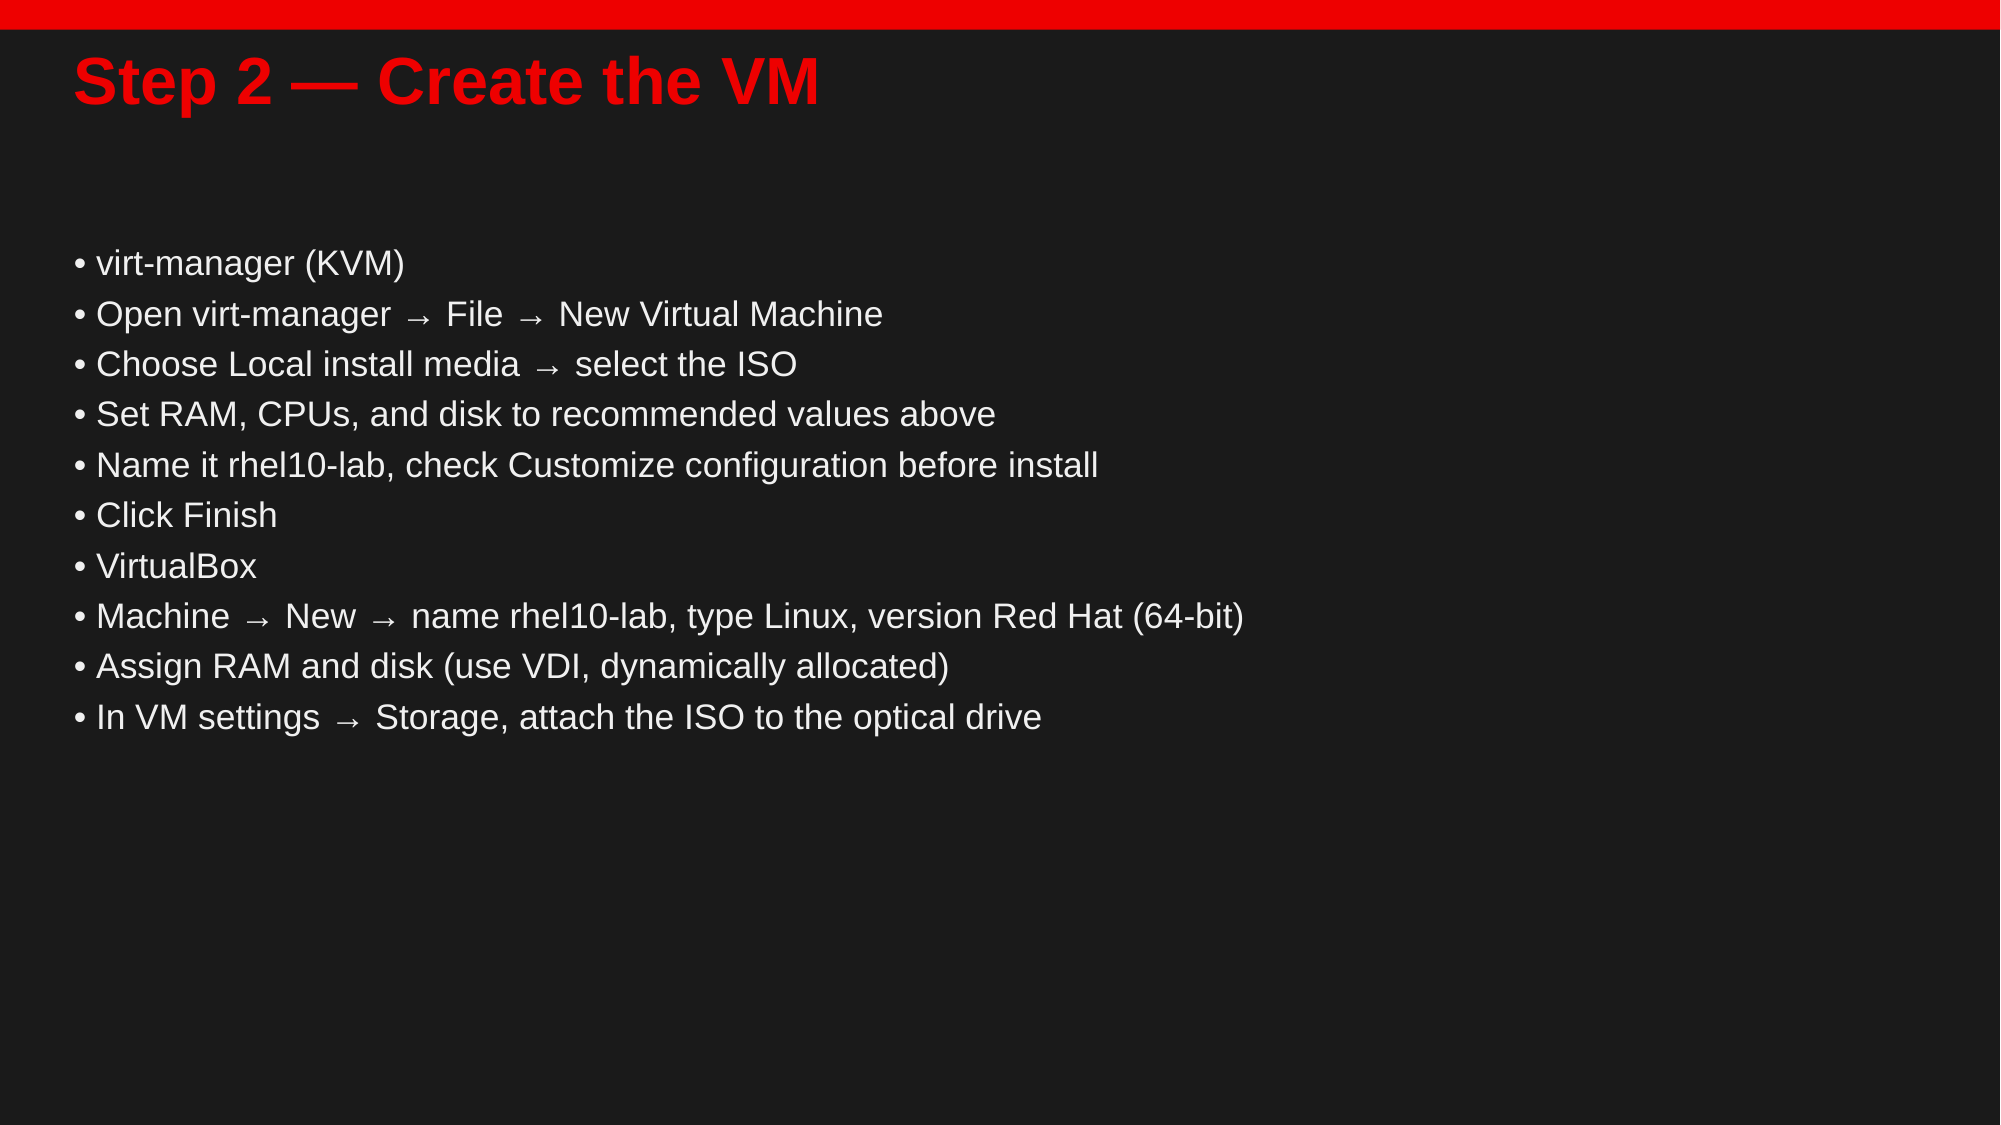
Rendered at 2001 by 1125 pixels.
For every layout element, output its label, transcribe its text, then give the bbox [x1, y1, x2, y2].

text_box Step 2 — Create the VM [59, 36, 1942, 208]
text_box [0, 0, 2001, 30]
text_box • virt-manager (KVM) • Open virt-manager → File → New Virtual Machine • Choose Local install media → select the ISO • Set RAM, CPUs, and disk to recommended values above • Name it rhel10-lab, check Customize configuration before install • Click Finish • VirtualBox • Machine → New → name rhel10-lab, type Linux, version Red Hat (64-bit) • Assign RAM and disk (use VDI, dynamically allocated) • In VM settings → Storage, attach the ISO to the optical drive [59, 236, 1942, 1037]
